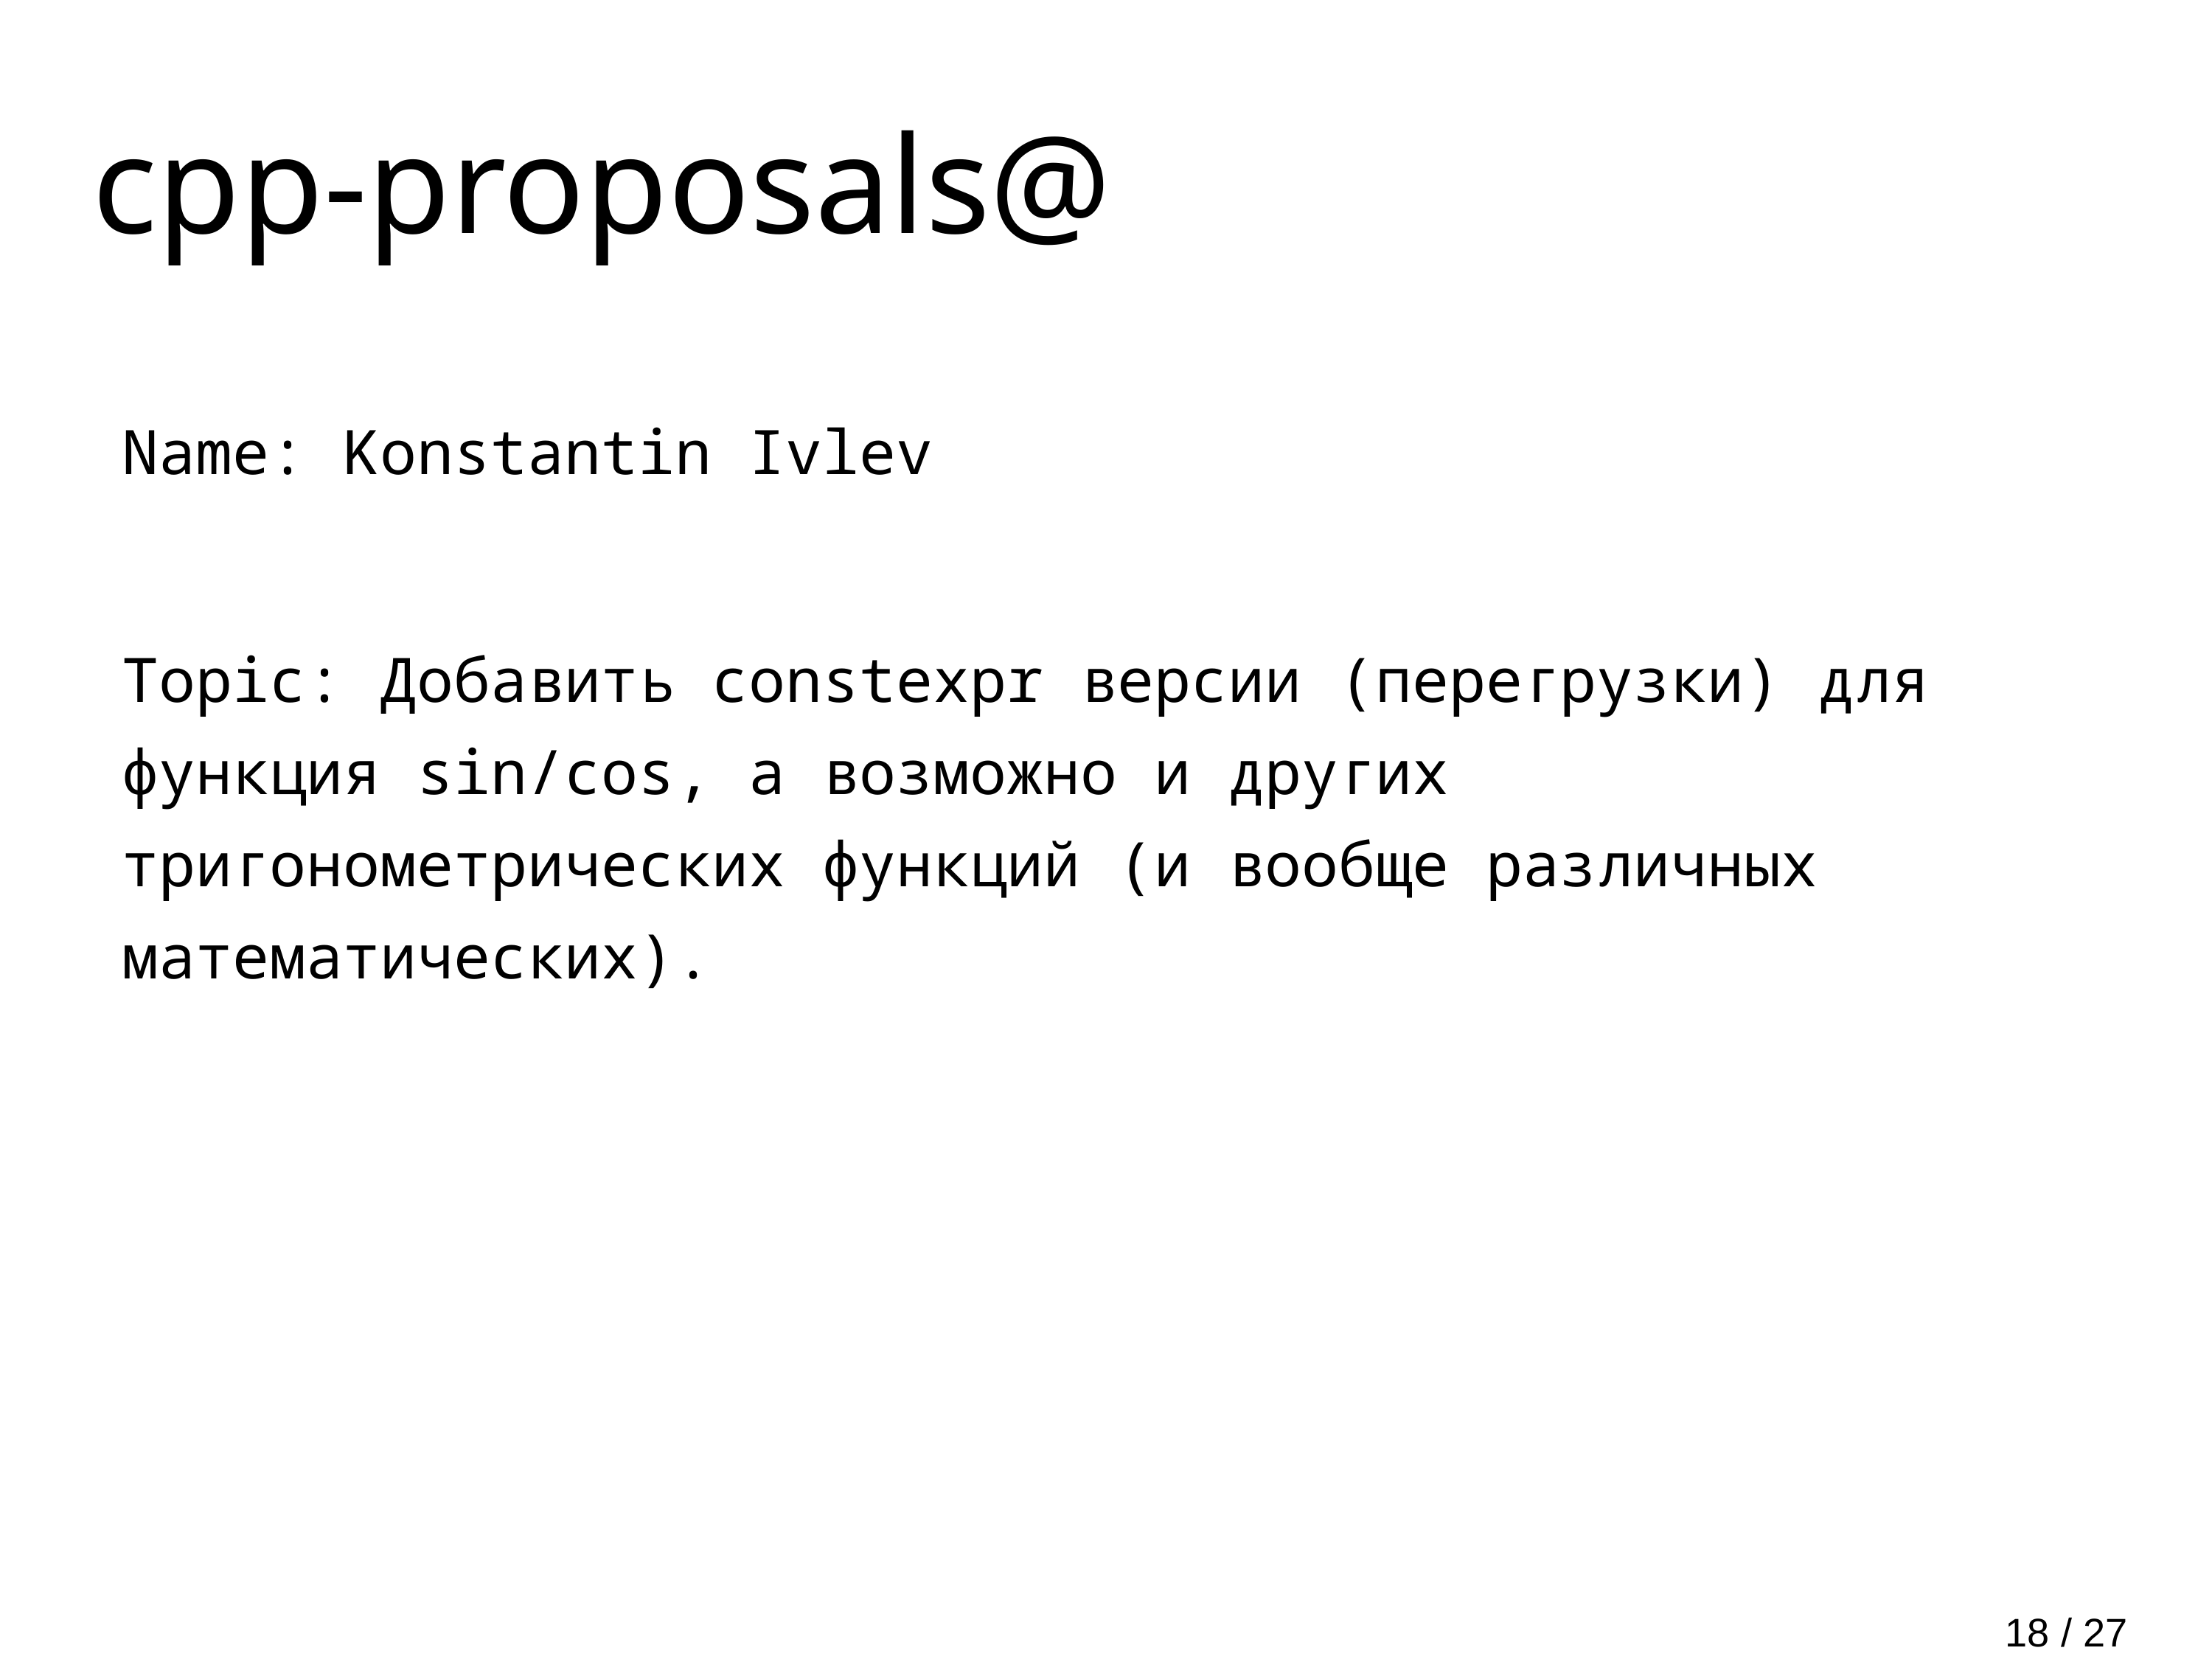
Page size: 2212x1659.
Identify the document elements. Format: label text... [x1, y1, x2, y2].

list Name: Konstantin Ivlev Topic: Добавить constexpr версии (перегрузки) для функция sin/cos, а возможно и других тригонометрических функций (и вообще различных математических). [0, 338, 2212, 1659]
title cpp-proposals@ [92, 92, 2119, 277]
text_box <number> / 27 [1994, 1605, 2212, 1659]
